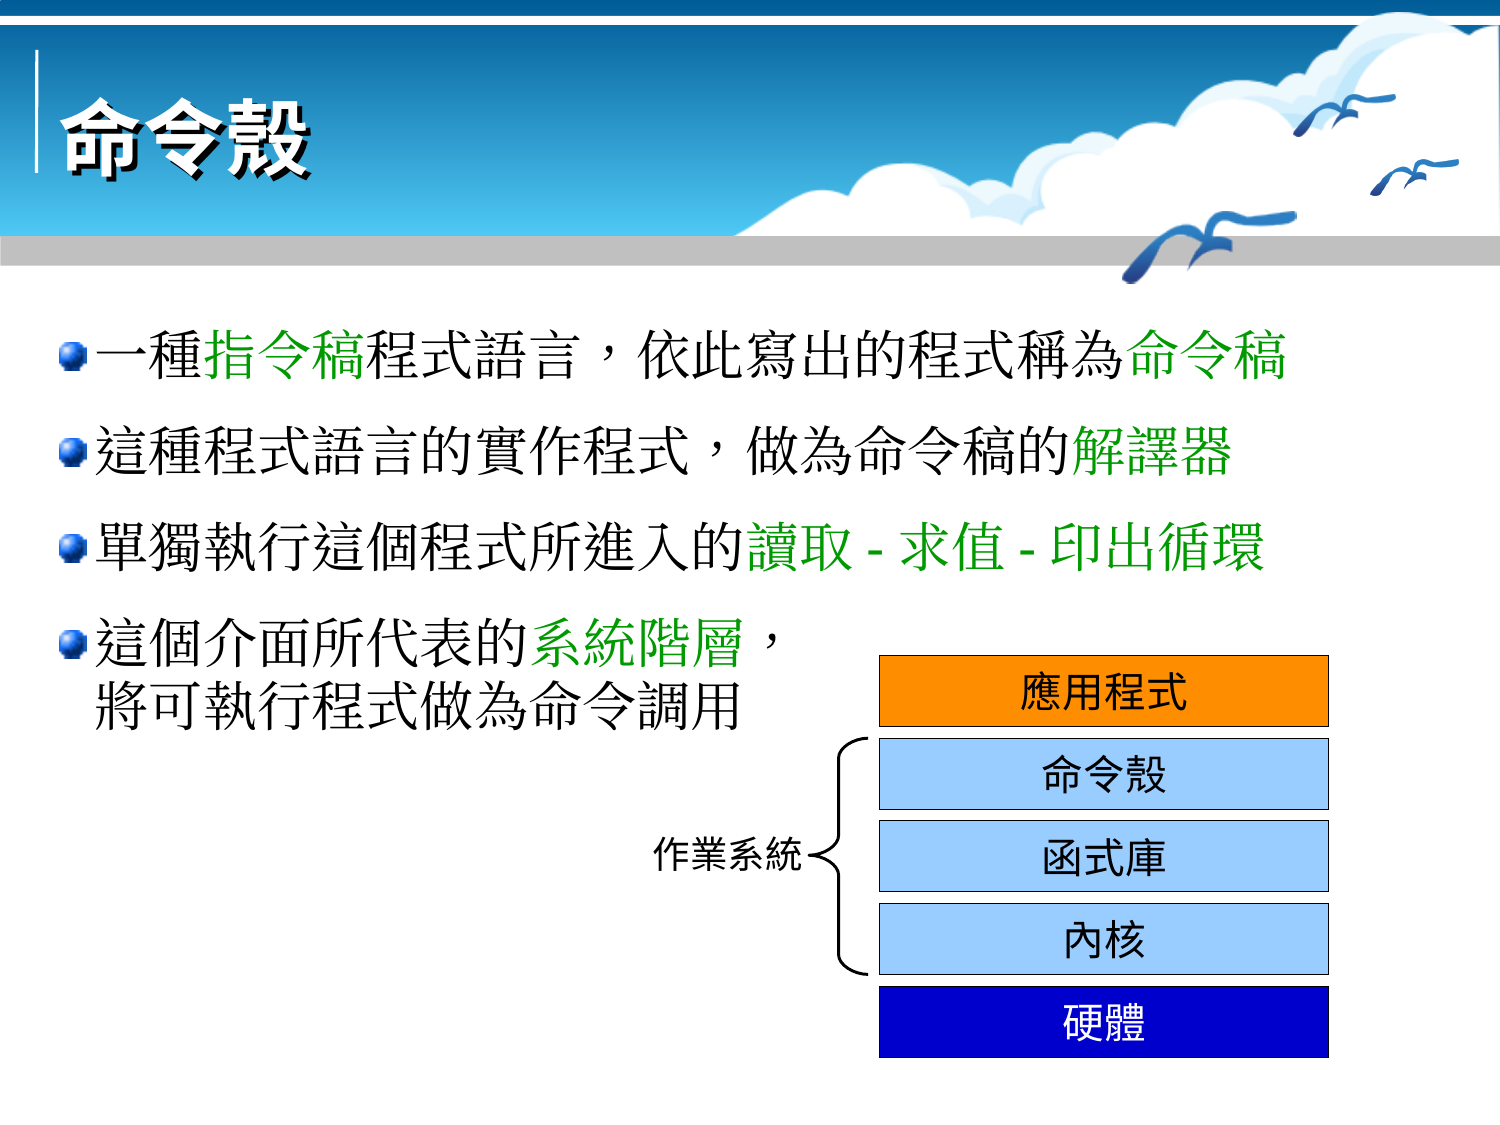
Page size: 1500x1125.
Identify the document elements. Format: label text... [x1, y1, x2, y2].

text_box 命令殼 [879, 738, 1329, 810]
text_box 作業系統 [637, 820, 827, 887]
text_box 函式庫 [879, 820, 1329, 892]
picture [730, 12, 1500, 284]
text_box 應用程式 [879, 655, 1329, 727]
list 一種指令稿程式語言，依此寫出的程式稱為命令稿 這種程式語言的實作程式，做為命令稿的解譯器 單獨執行這個程式所進入的讀取-求值-印出循環 這個介面所代表的系統階層， 將可執行程式做為命令調用 [59, 324, 1447, 740]
text_box 內核 [879, 903, 1329, 975]
title 命令殼 [59, 86, 1465, 186]
text_box 硬體 [879, 986, 1329, 1058]
